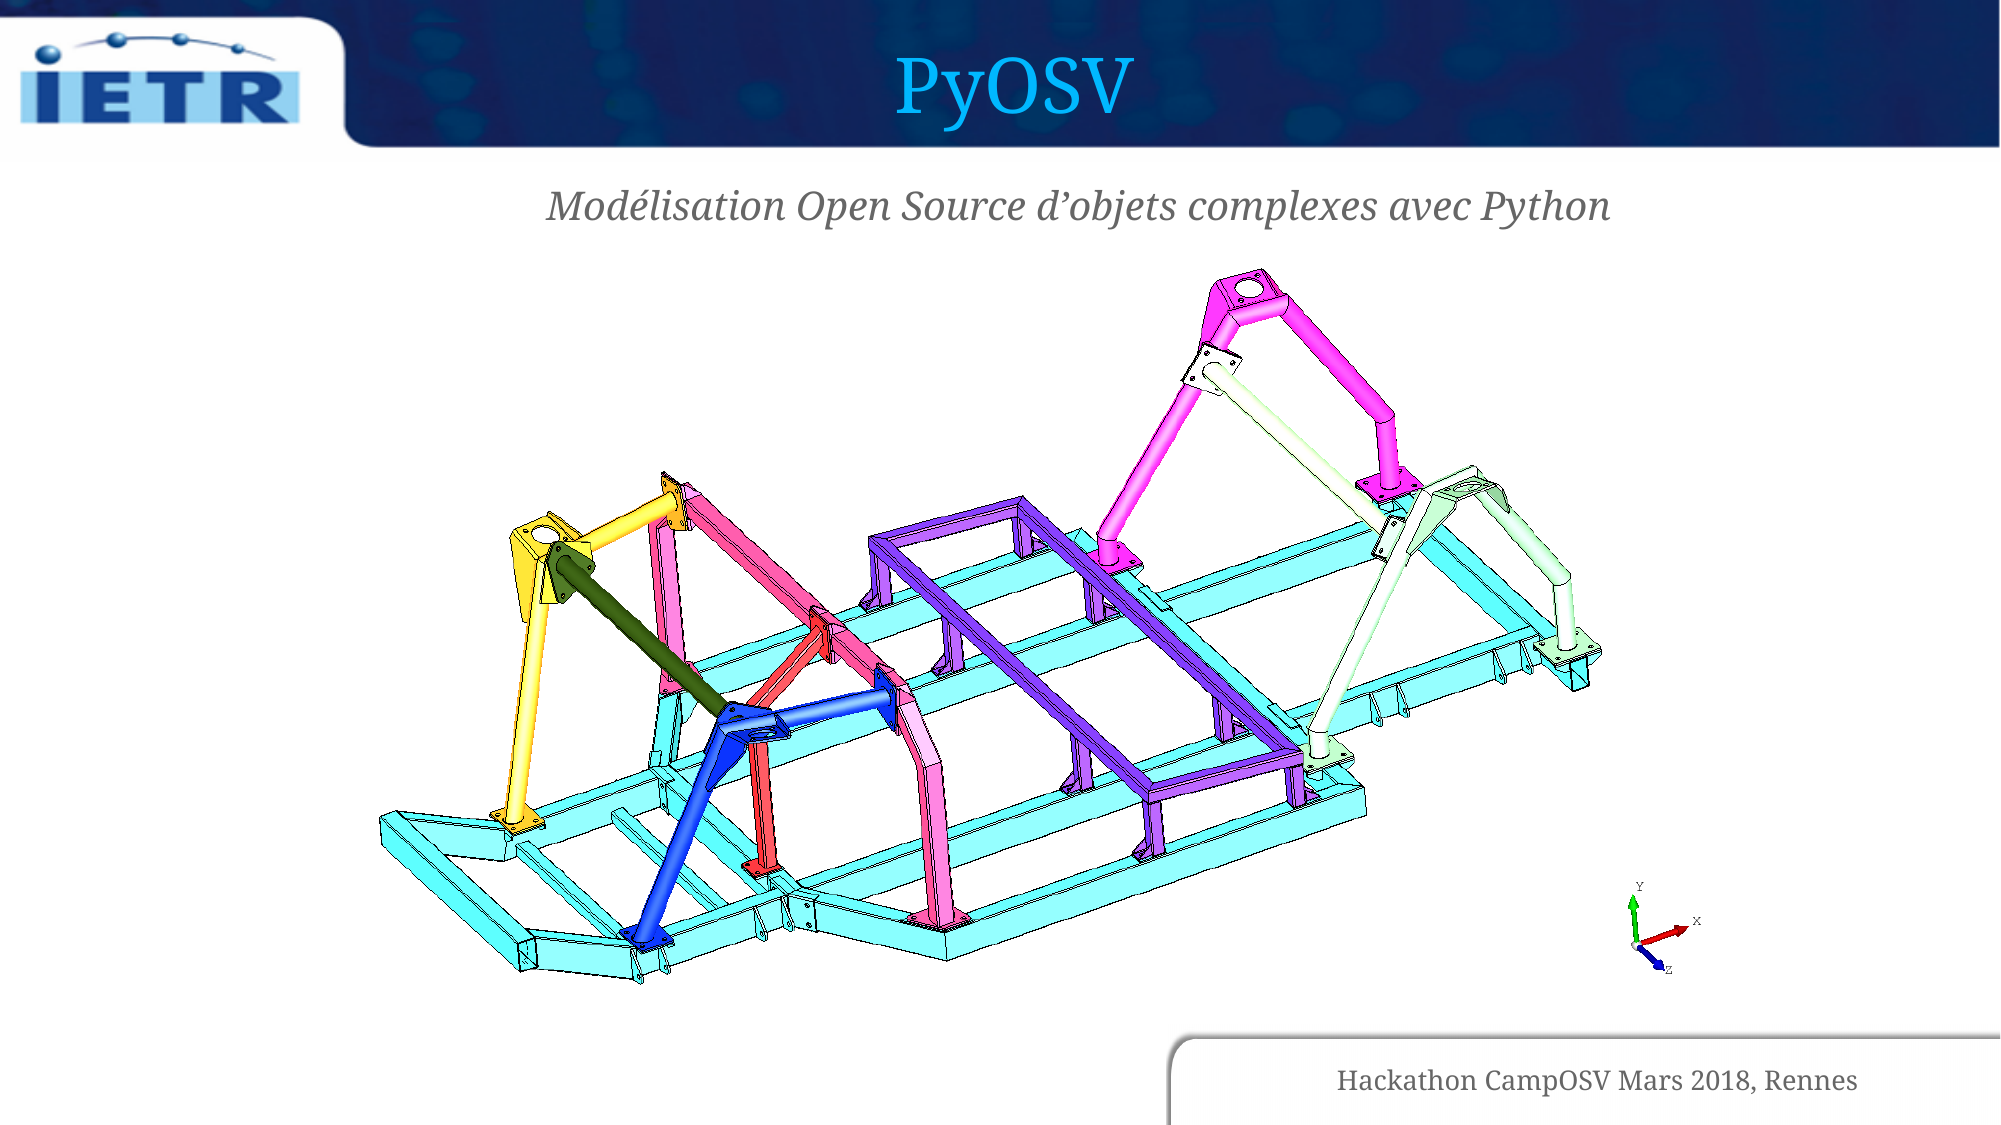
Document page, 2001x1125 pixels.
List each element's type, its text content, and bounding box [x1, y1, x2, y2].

text_box Modélisation Open Source d’objets complexes avec Python [531, 171, 1492, 265]
picture [1166, 1024, 2001, 1125]
picture [259, 265, 1737, 1020]
picture [0, 0, 2000, 165]
text_box Hackathon CampOSV Mars 2018, Rennes [1322, 1054, 1864, 1106]
text_box PyOSV [880, 23, 1156, 143]
